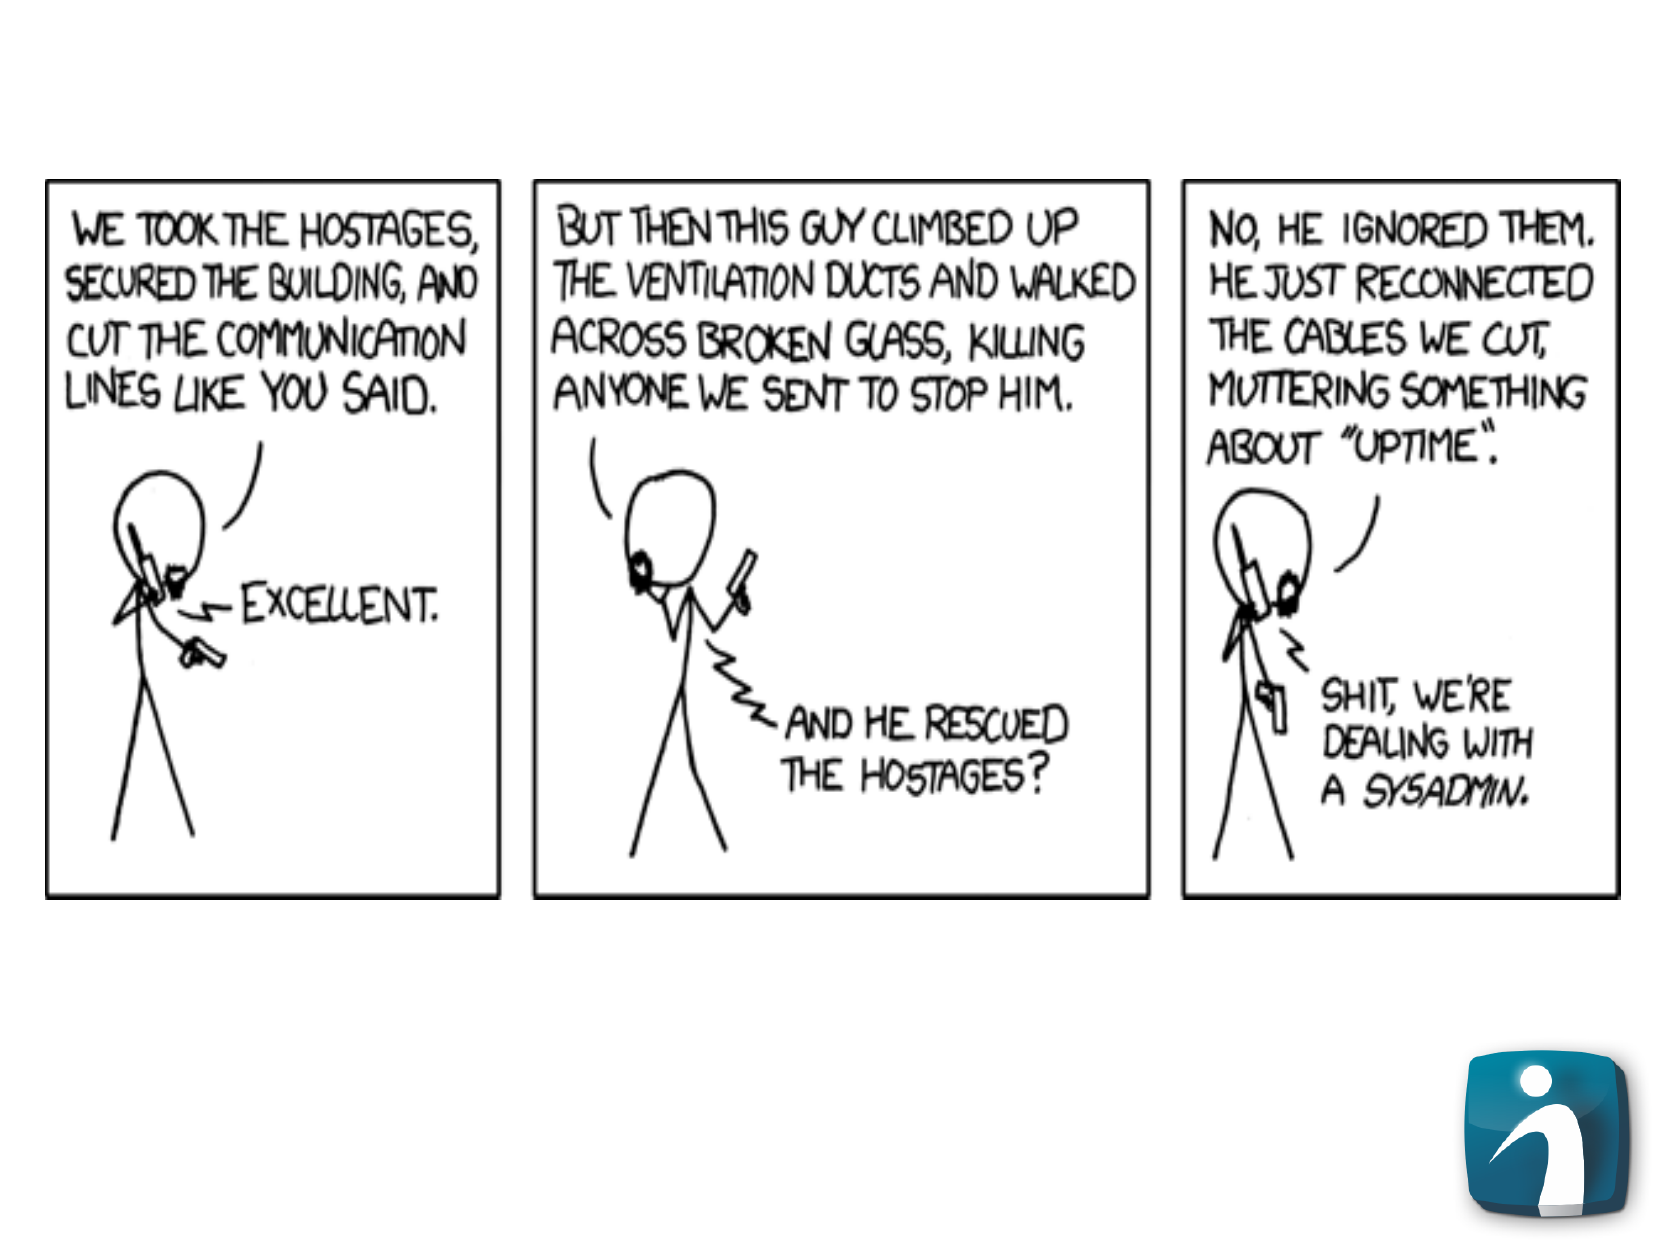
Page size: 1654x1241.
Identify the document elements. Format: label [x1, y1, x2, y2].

picture [1447, 1035, 1654, 1241]
picture [45, 179, 1621, 901]
